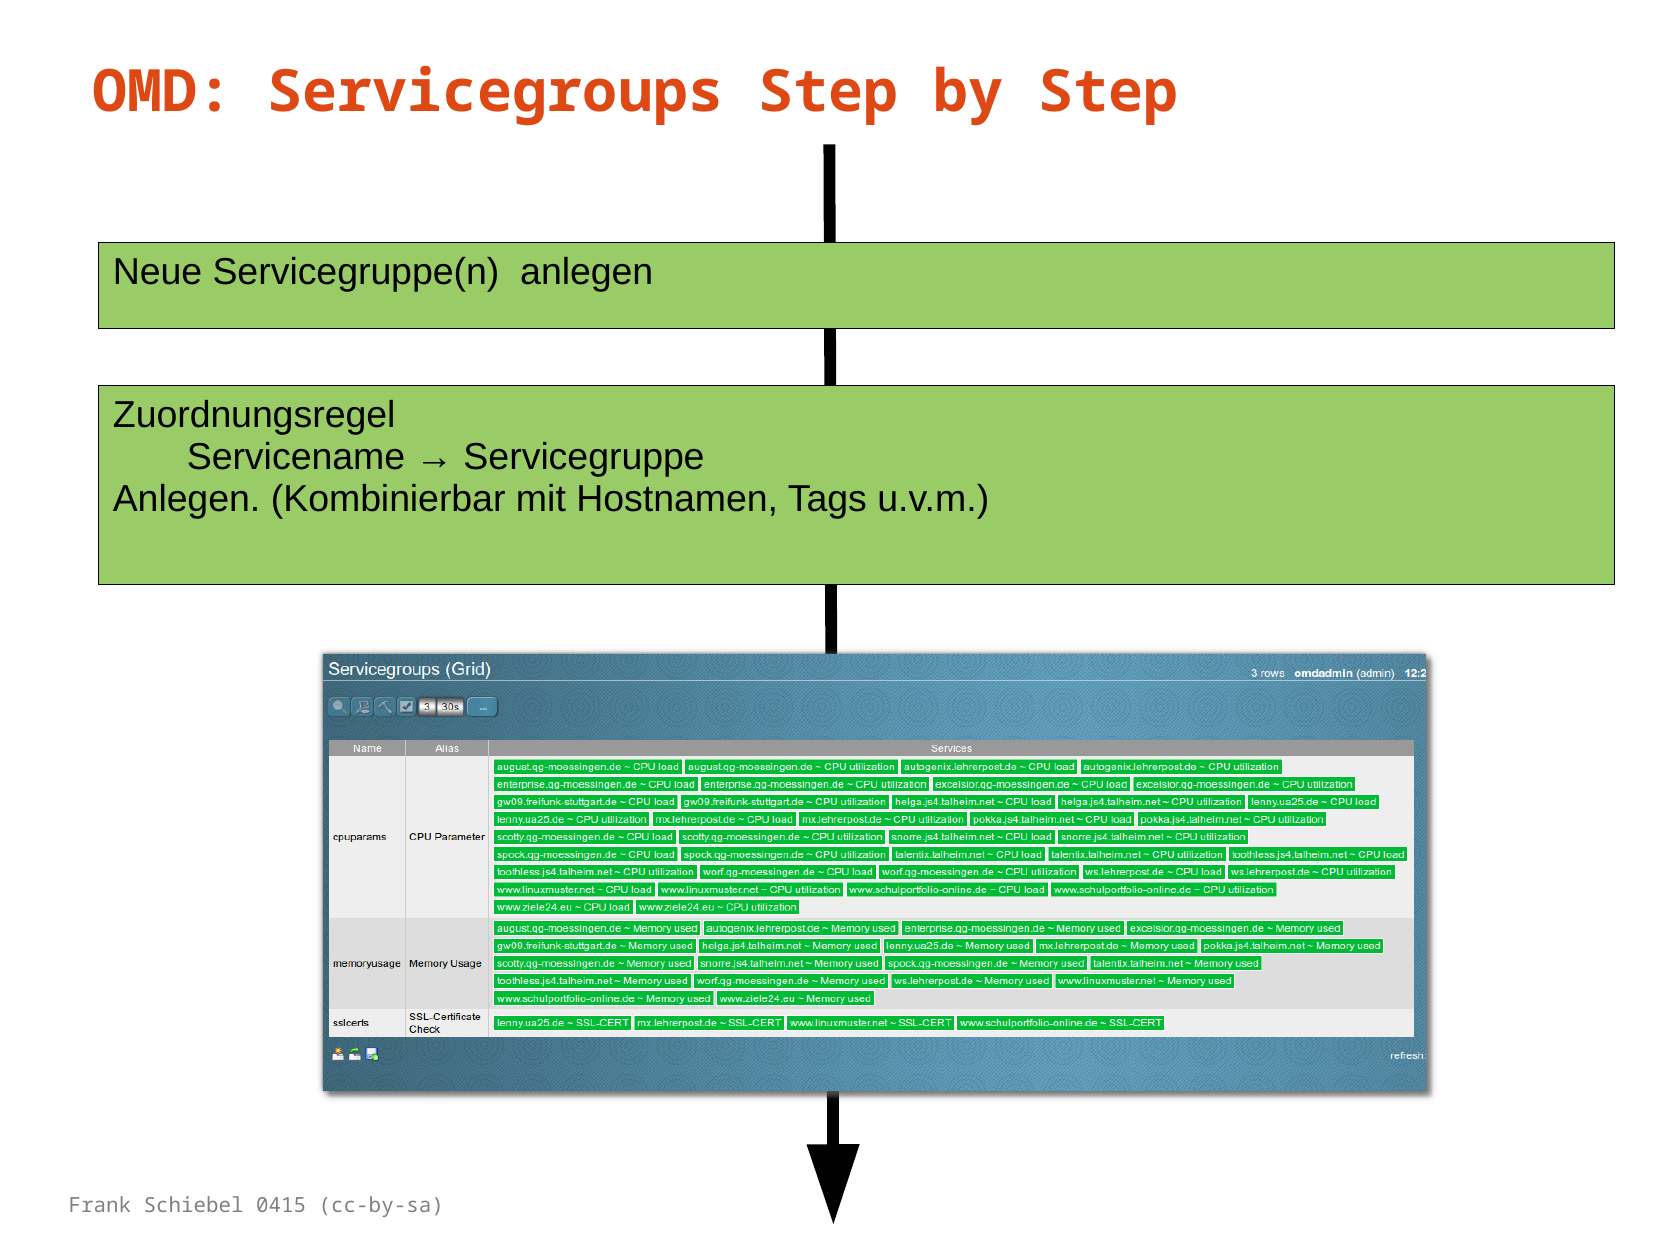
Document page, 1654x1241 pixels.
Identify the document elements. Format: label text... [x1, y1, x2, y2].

text_box Neue Servicegruppe(n) anlegen [98, 242, 1615, 329]
text_box Zuordnungsregel Servicename → Servicegruppe Anlegen. (Kombinierbar mit Hostnamen, Tags u.v.m.) [98, 385, 1615, 585]
text_box OMD: Servicegroups Step by Step [78, 42, 1449, 117]
picture [314, 645, 1440, 1105]
